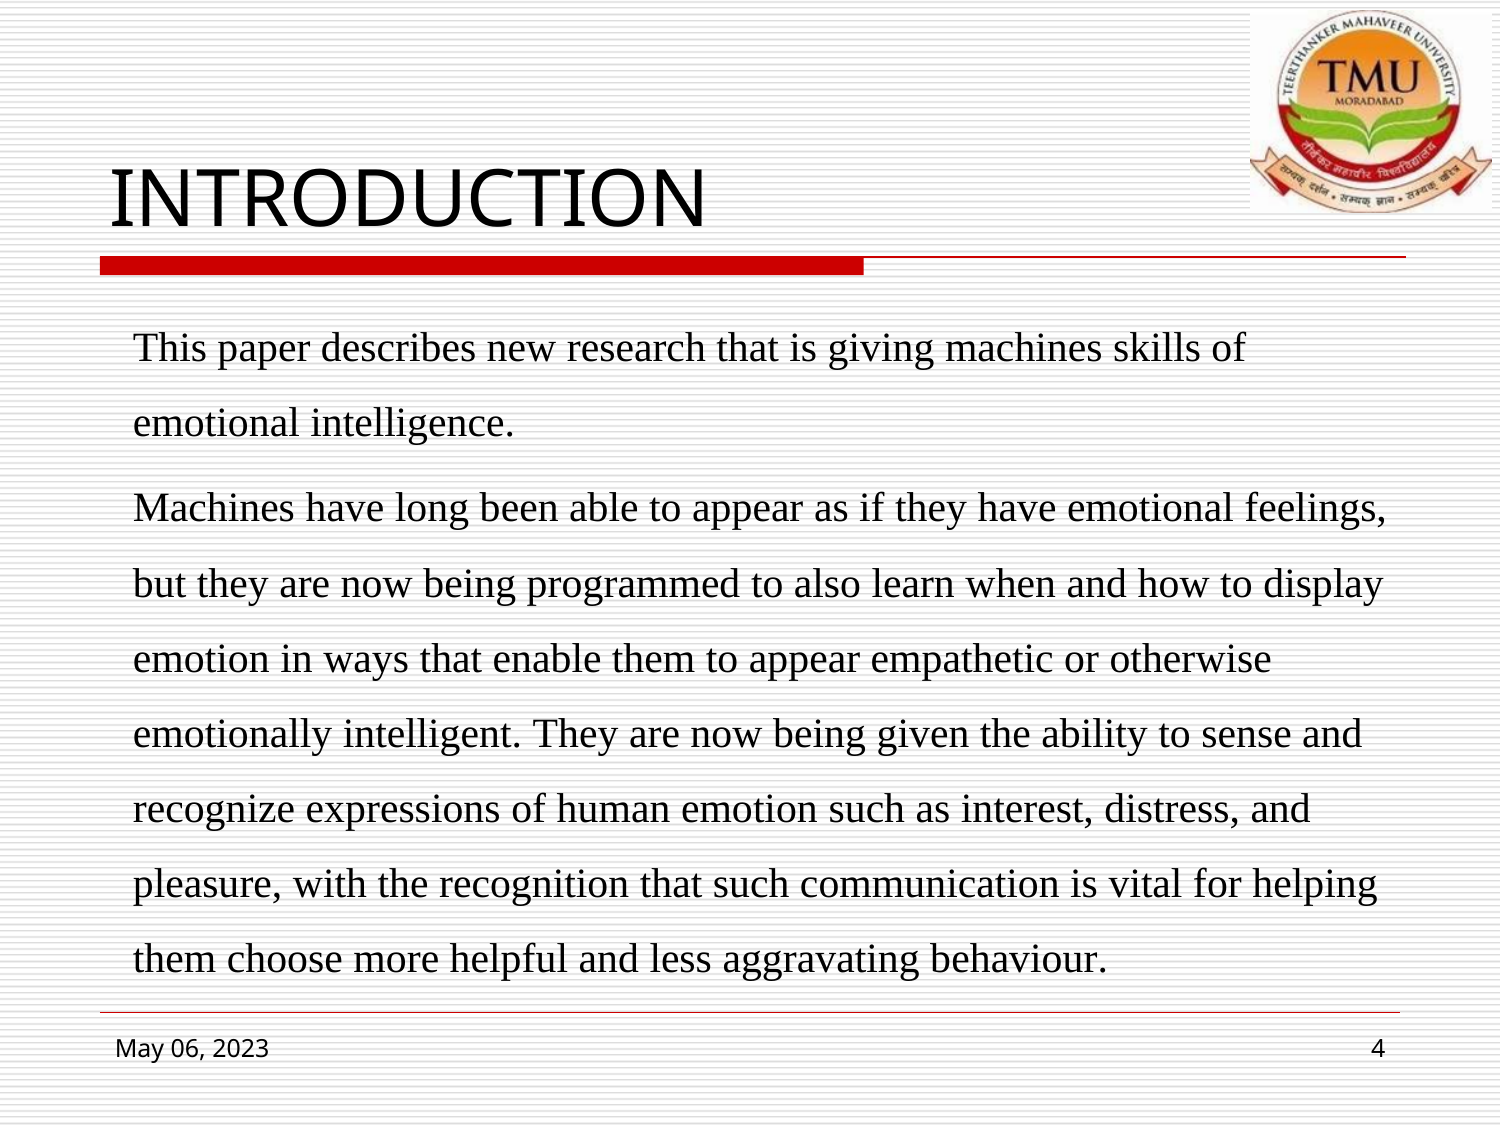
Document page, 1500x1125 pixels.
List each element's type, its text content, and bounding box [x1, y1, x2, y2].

text_box May 06, 2023 [99, 1024, 426, 1103]
title INTRODUCTION [94, 50, 1407, 250]
list This paper describes new research that is giving machines skills of emotional intelligence. Machines have long been able to appear as if they have emotional feelings, but they are now being programmed to also learn when and how to display emotion in ways that enable them to appear empathetic or otherwise emotionally intelligent. They are now being given the ability to sense and recognize expressions of human emotion such as interest, distress, and pleasure, with the recognition that such communication is vital for helping them choose more helpful and less aggravating behaviour. [117, 287, 1426, 1038]
picture [0, 0, 1500, 1125]
text_box <number> [1074, 1024, 1401, 1103]
